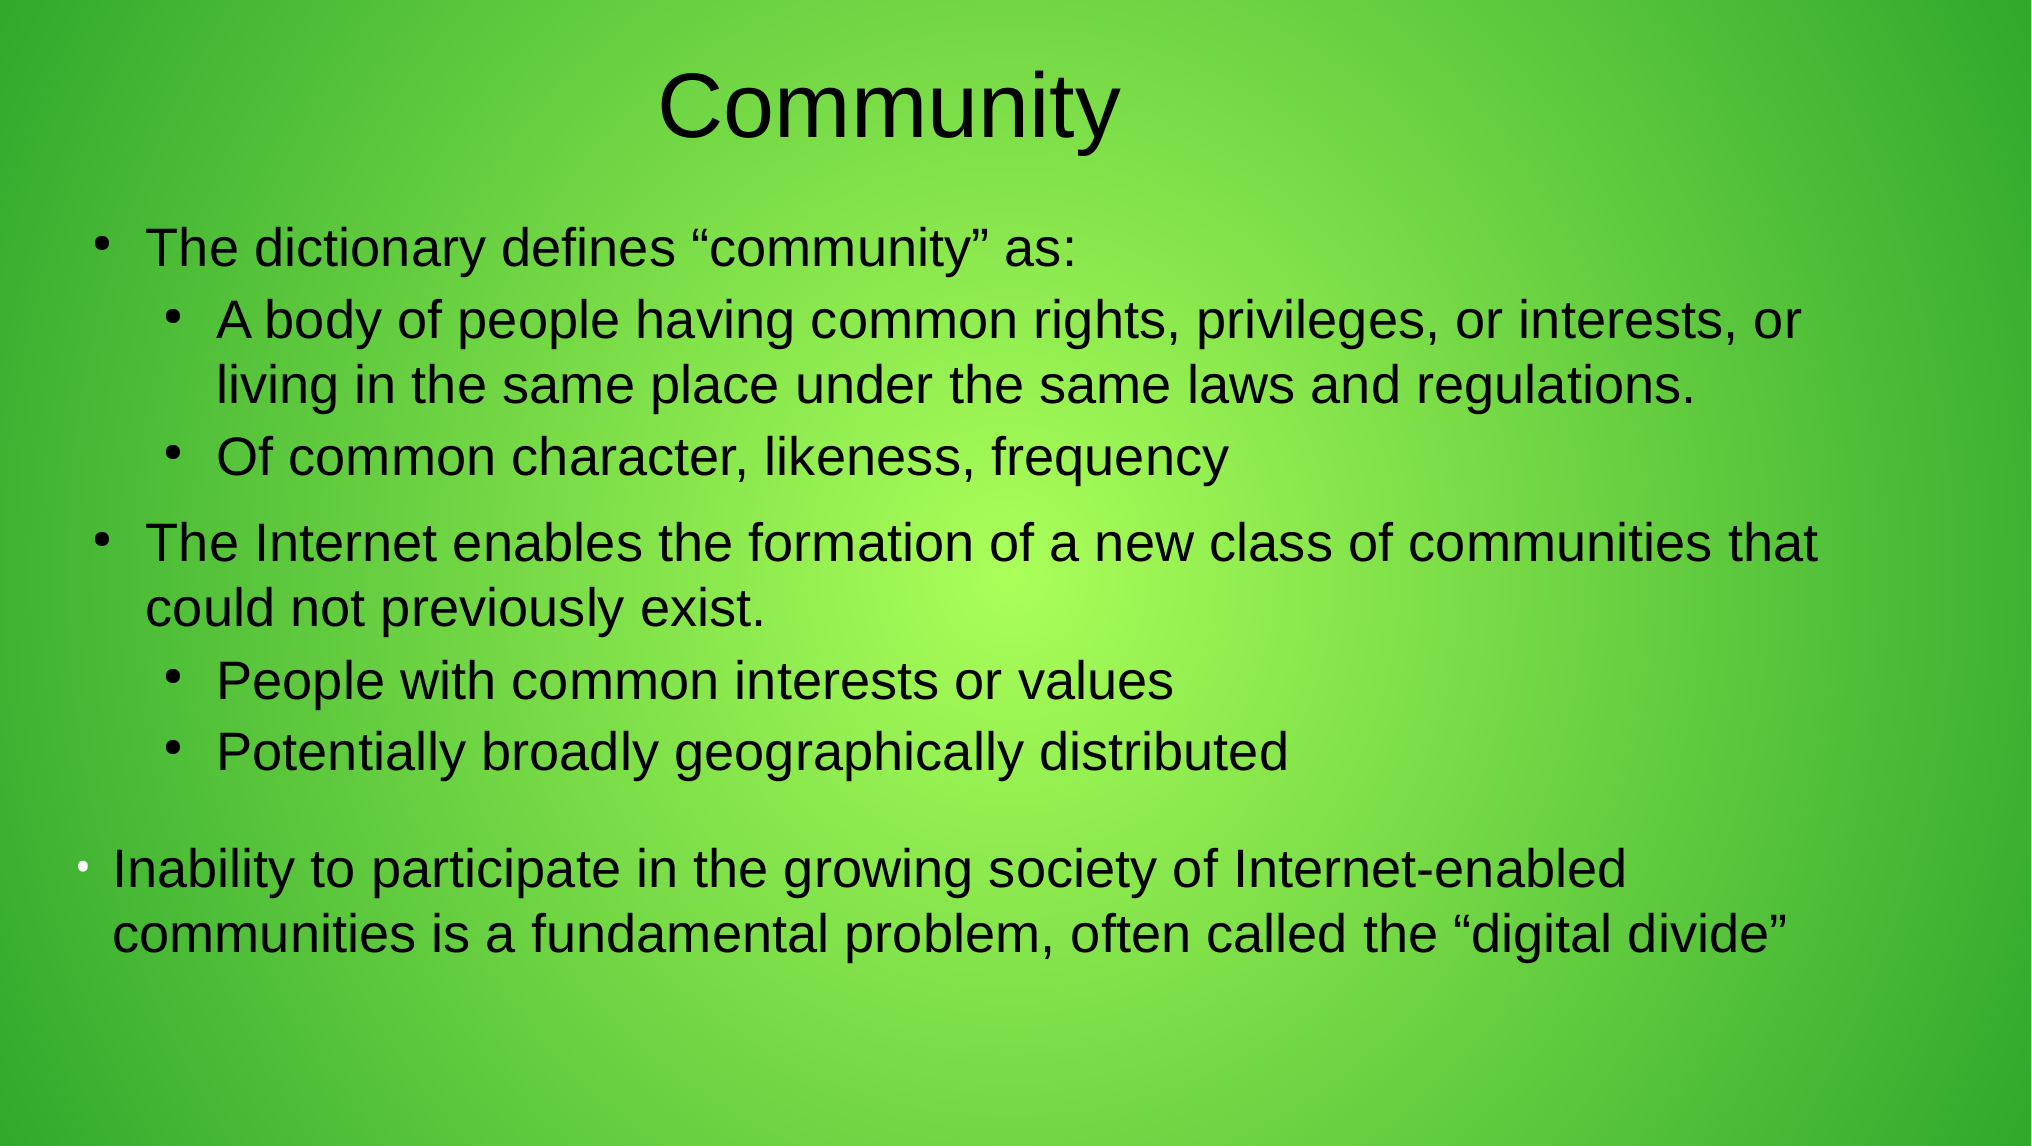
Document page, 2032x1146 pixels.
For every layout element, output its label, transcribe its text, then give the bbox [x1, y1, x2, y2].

title Community [75, 32, 1705, 171]
list The dictionary defines “community” as: A body of people having common rights, privileges, or interests, or living in the same place under the same laws and regulations. Of common character, likeness, frequency The Internet enables the formation of a new class of communities that could not previously exist. People with common interests or values Potentially broadly geographically distributed Inability to participate in the growing society of Internet-enabled communities is a fundamental problem, often called the “digital divide” [74, 212, 1940, 1131]
picture [0, 0, 2032, 1146]
